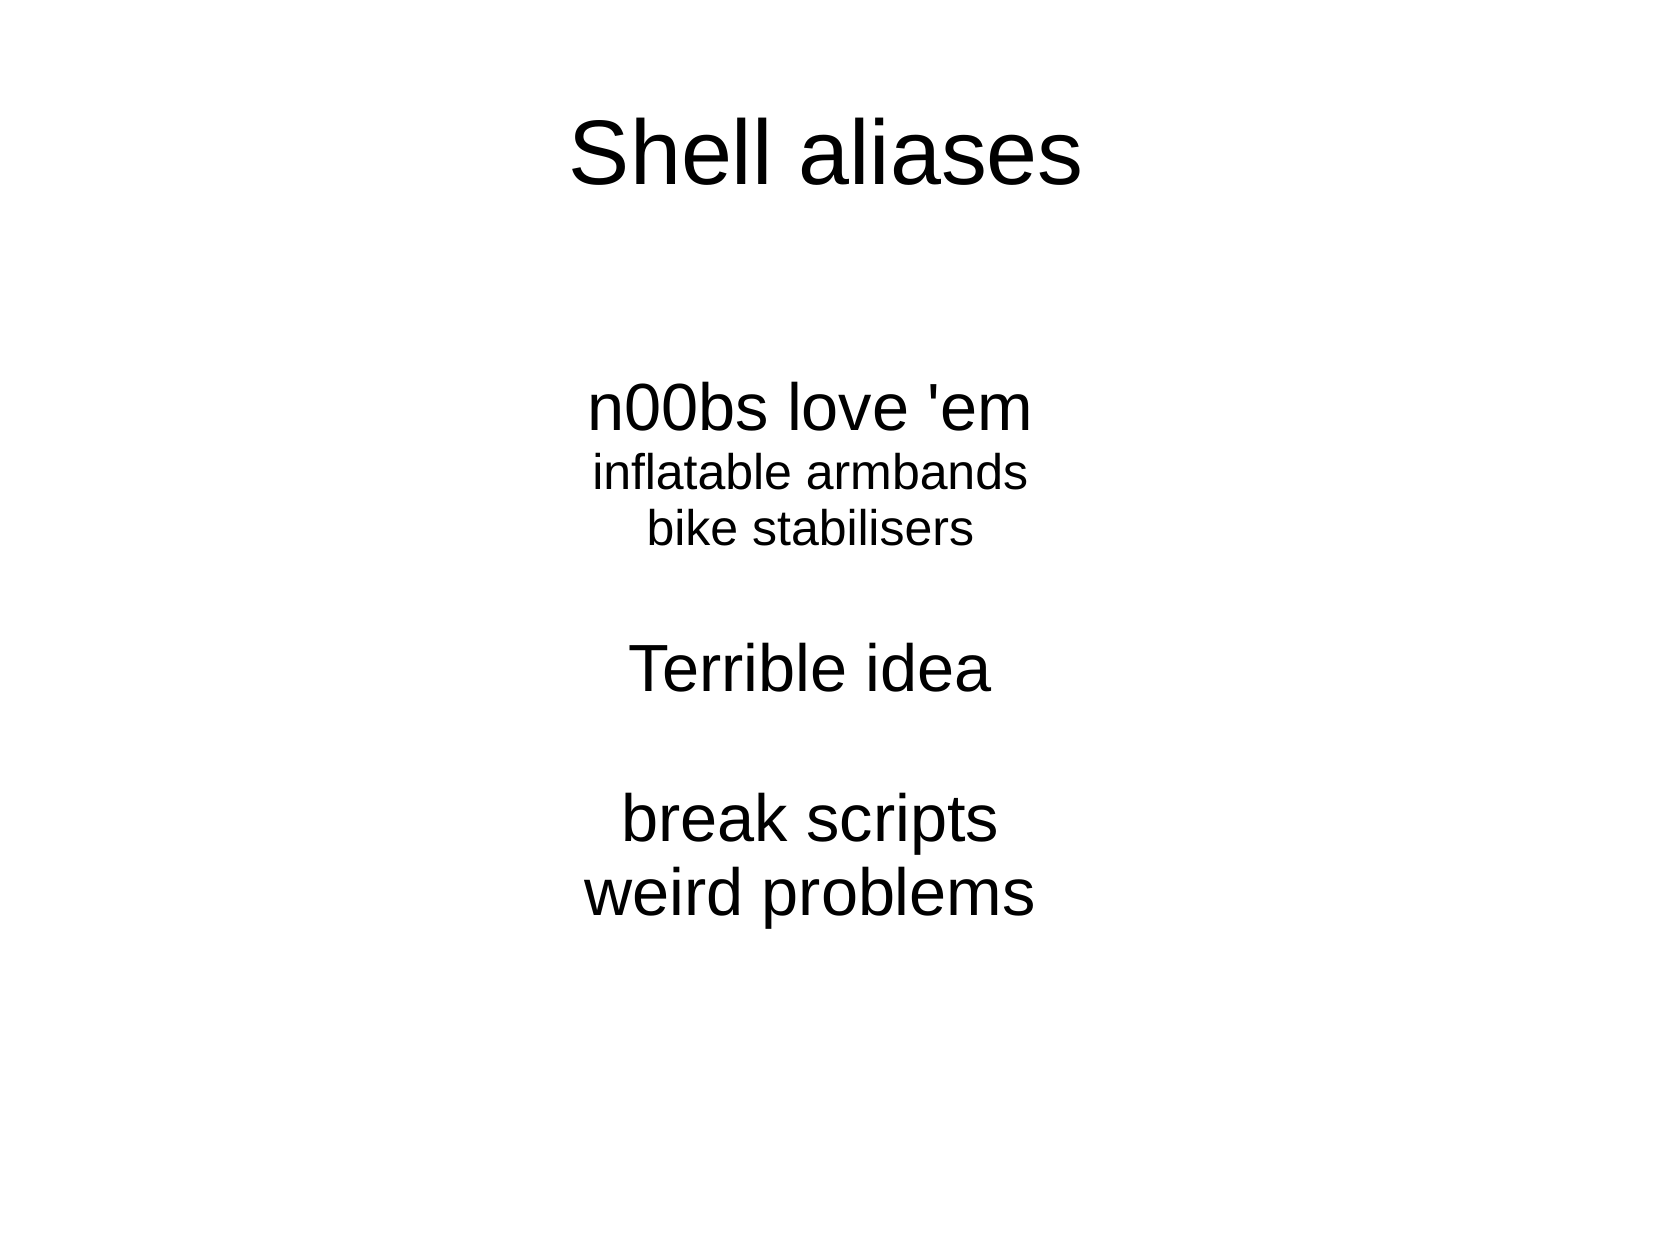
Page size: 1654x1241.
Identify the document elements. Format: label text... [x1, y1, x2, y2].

text_box n00bs love 'em inflatable armbands bike stabilisers Terrible idea break scripts weird problems [82, 290, 1538, 1010]
title Shell aliases [82, 49, 1571, 257]
